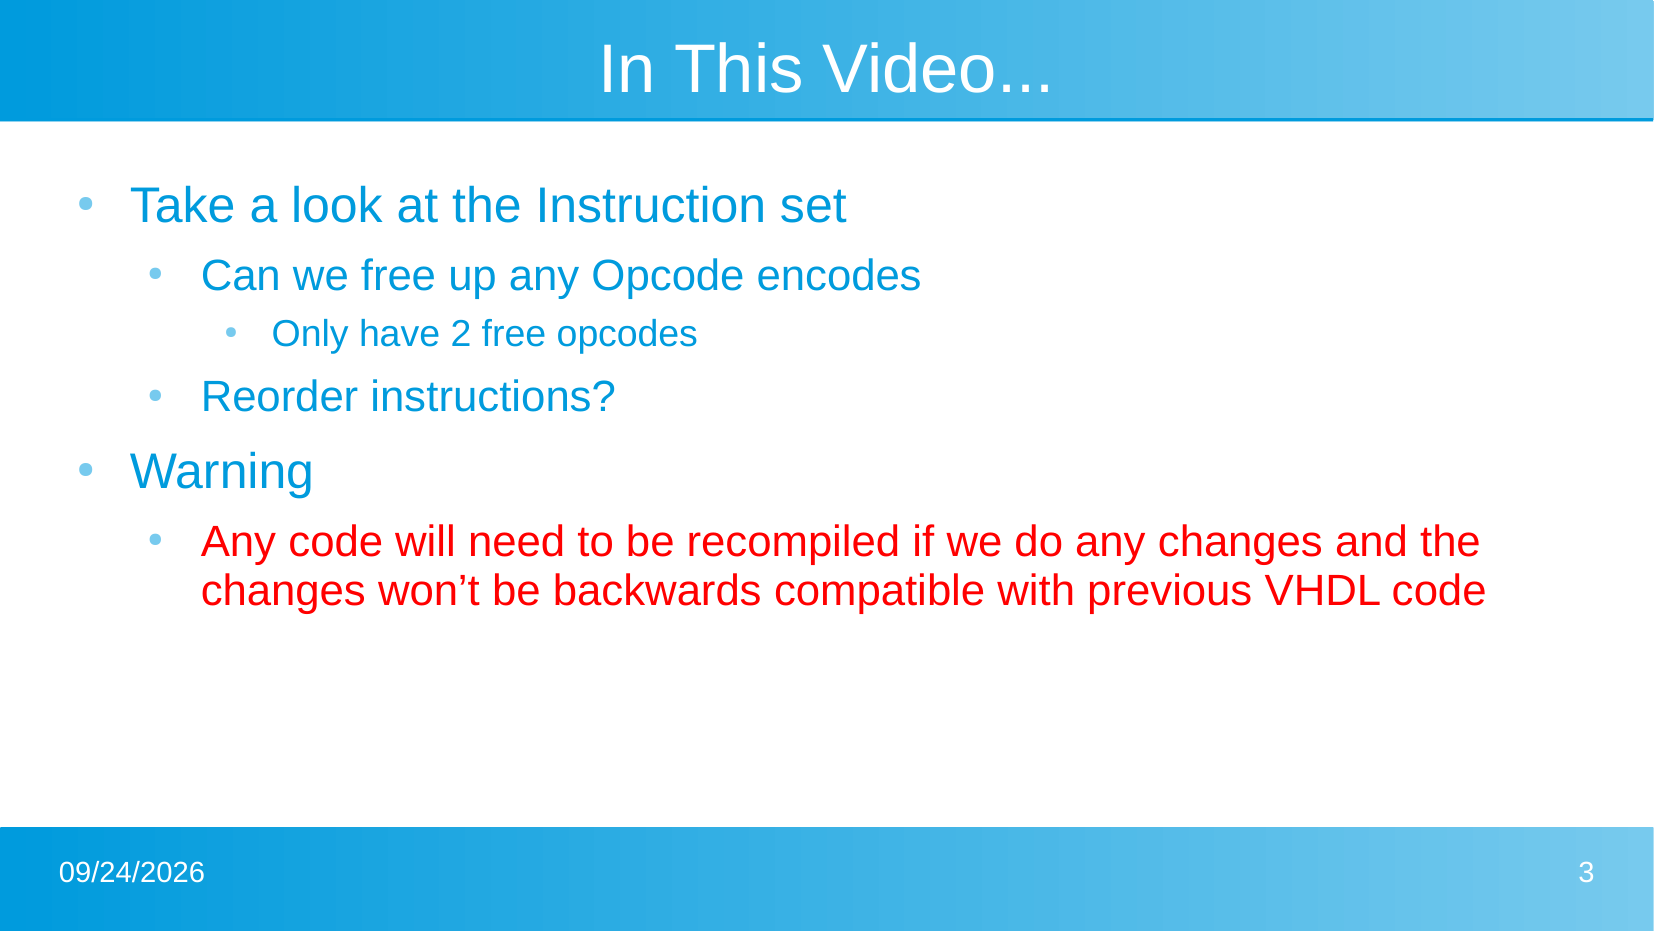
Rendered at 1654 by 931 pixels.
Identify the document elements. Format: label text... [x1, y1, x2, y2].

list Take a look at the Instruction set Can we free up any Opcode encodes Only have 2 free opcodes Reorder instructions? Warning Any code will need to be recompiled if we do any changes and the changes won’t be backwards compatible with previous VHDL code [59, 177, 1595, 768]
title In This Video... [59, 29, 1595, 108]
